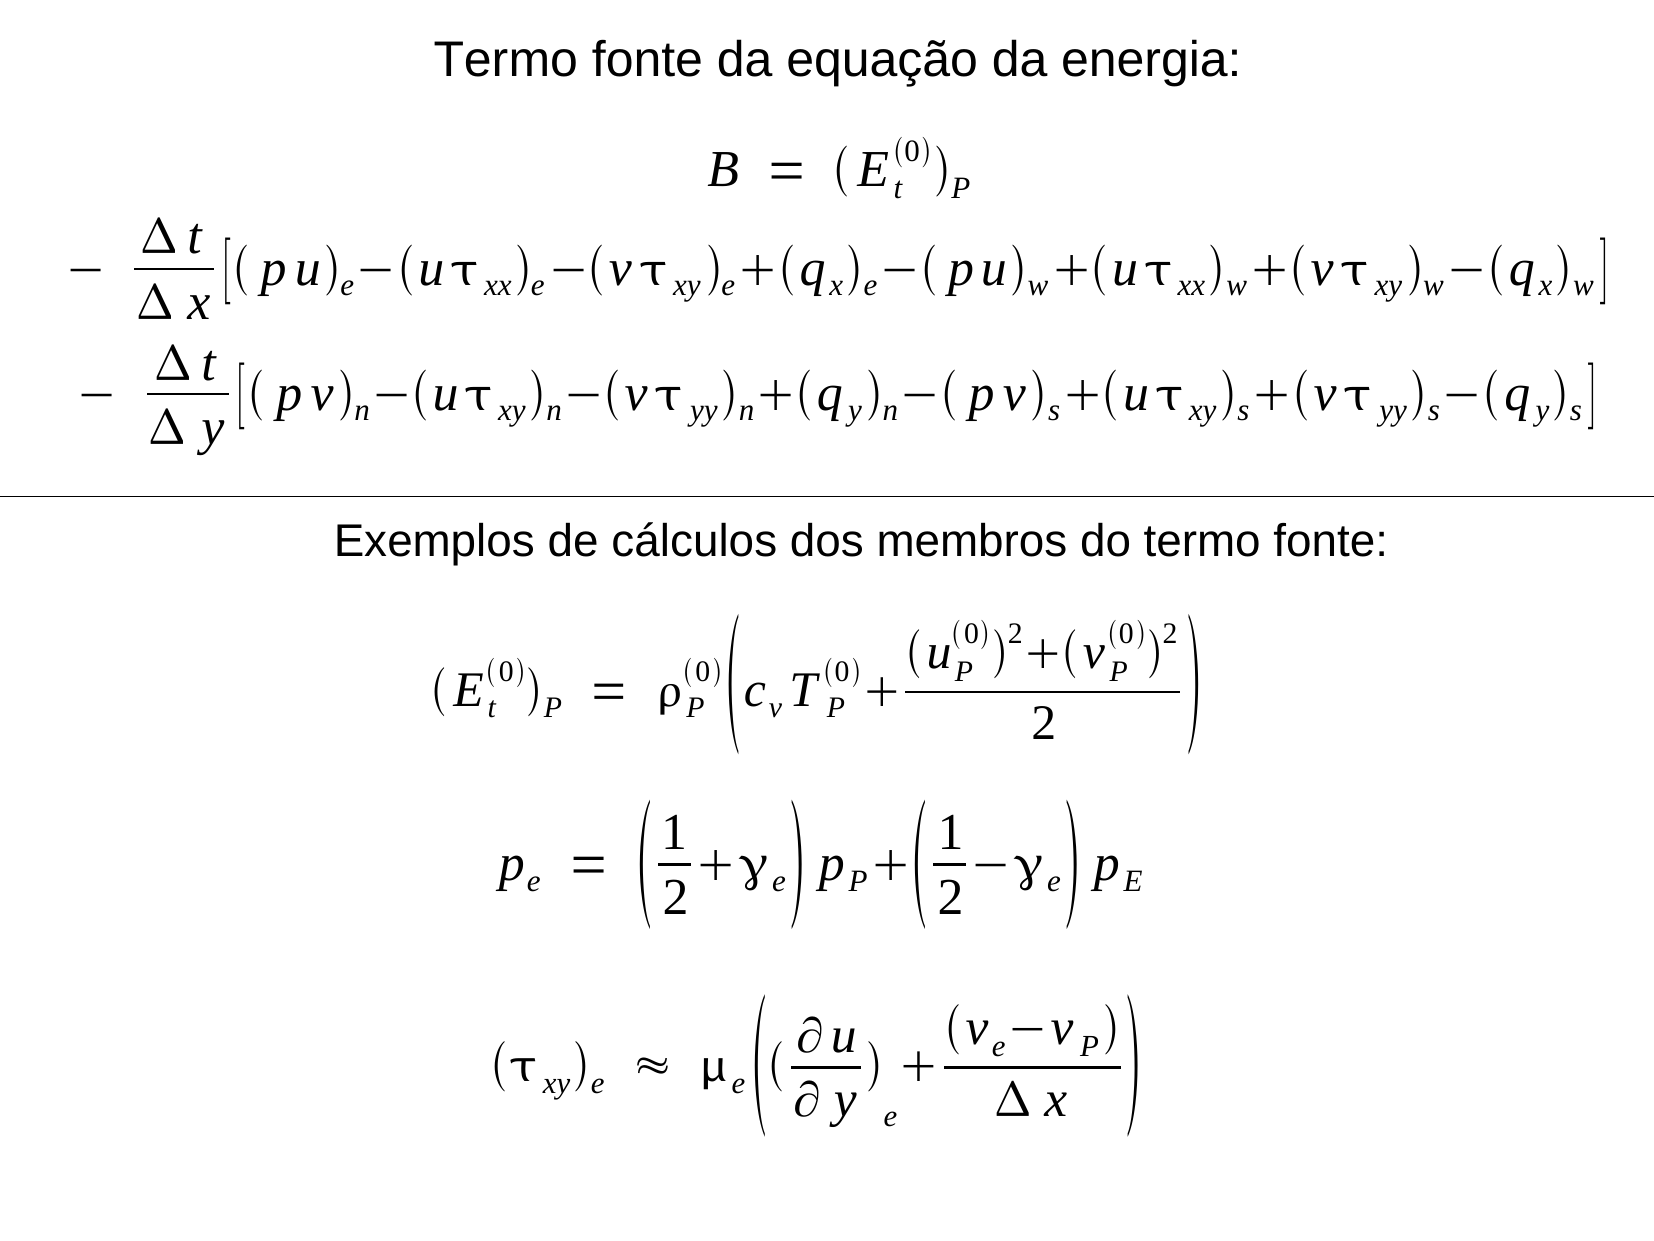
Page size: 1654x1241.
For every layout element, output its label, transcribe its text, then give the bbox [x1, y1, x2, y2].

text_box Termo fonte da equação da energia: [418, 23, 1241, 95]
chart [59, 133, 1614, 456]
chart [485, 992, 1148, 1141]
chart [425, 592, 1208, 757]
text_box Exemplos de cálculos dos membros do termo fonte: [318, 507, 1383, 574]
chart [484, 797, 1149, 933]
